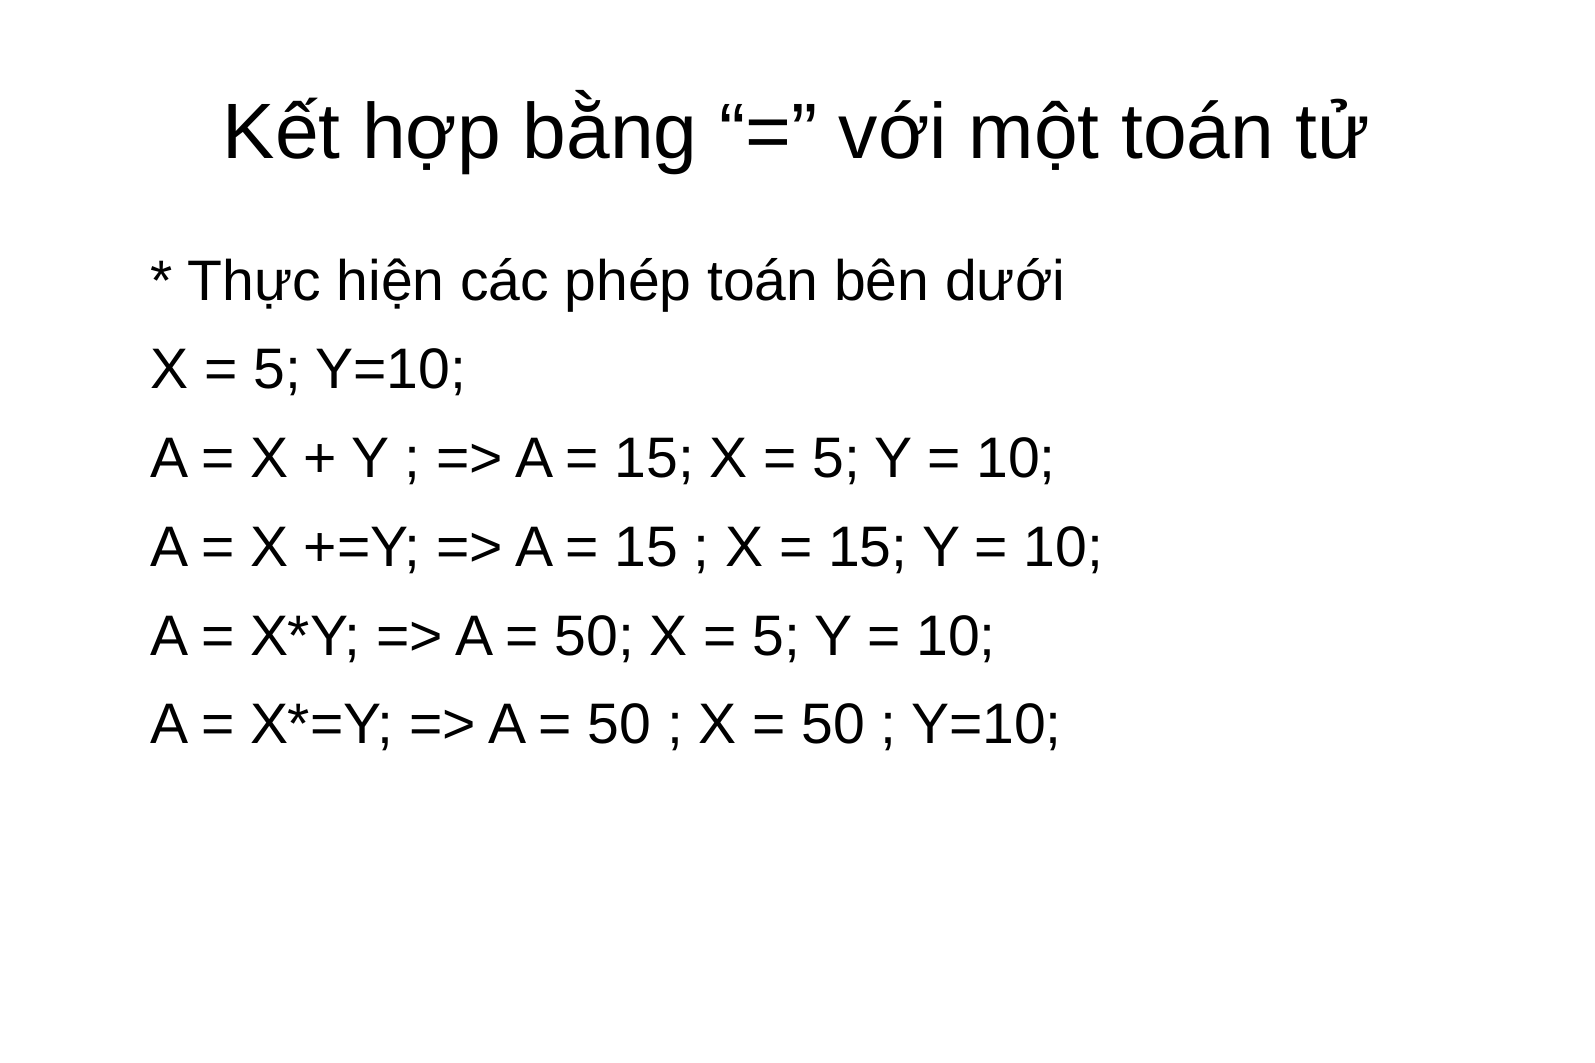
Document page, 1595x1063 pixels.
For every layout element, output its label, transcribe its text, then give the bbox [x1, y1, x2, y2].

title Kết hợp bằng “=” với một toán tử [79, 42, 1515, 220]
list * Thực hiện các phép toán bên dưới X = 5; Y=10; A = X + Y ; => A = 15; X = 5; Y = 10; A = X +=Y; => A = 15 ; X = 15; Y = 10; A = X*Y; => A = 50; X = 5; Y = 10; A = X*=Y; => A = 50 ; X = 50 ; Y=10; [79, 248, 1515, 951]
